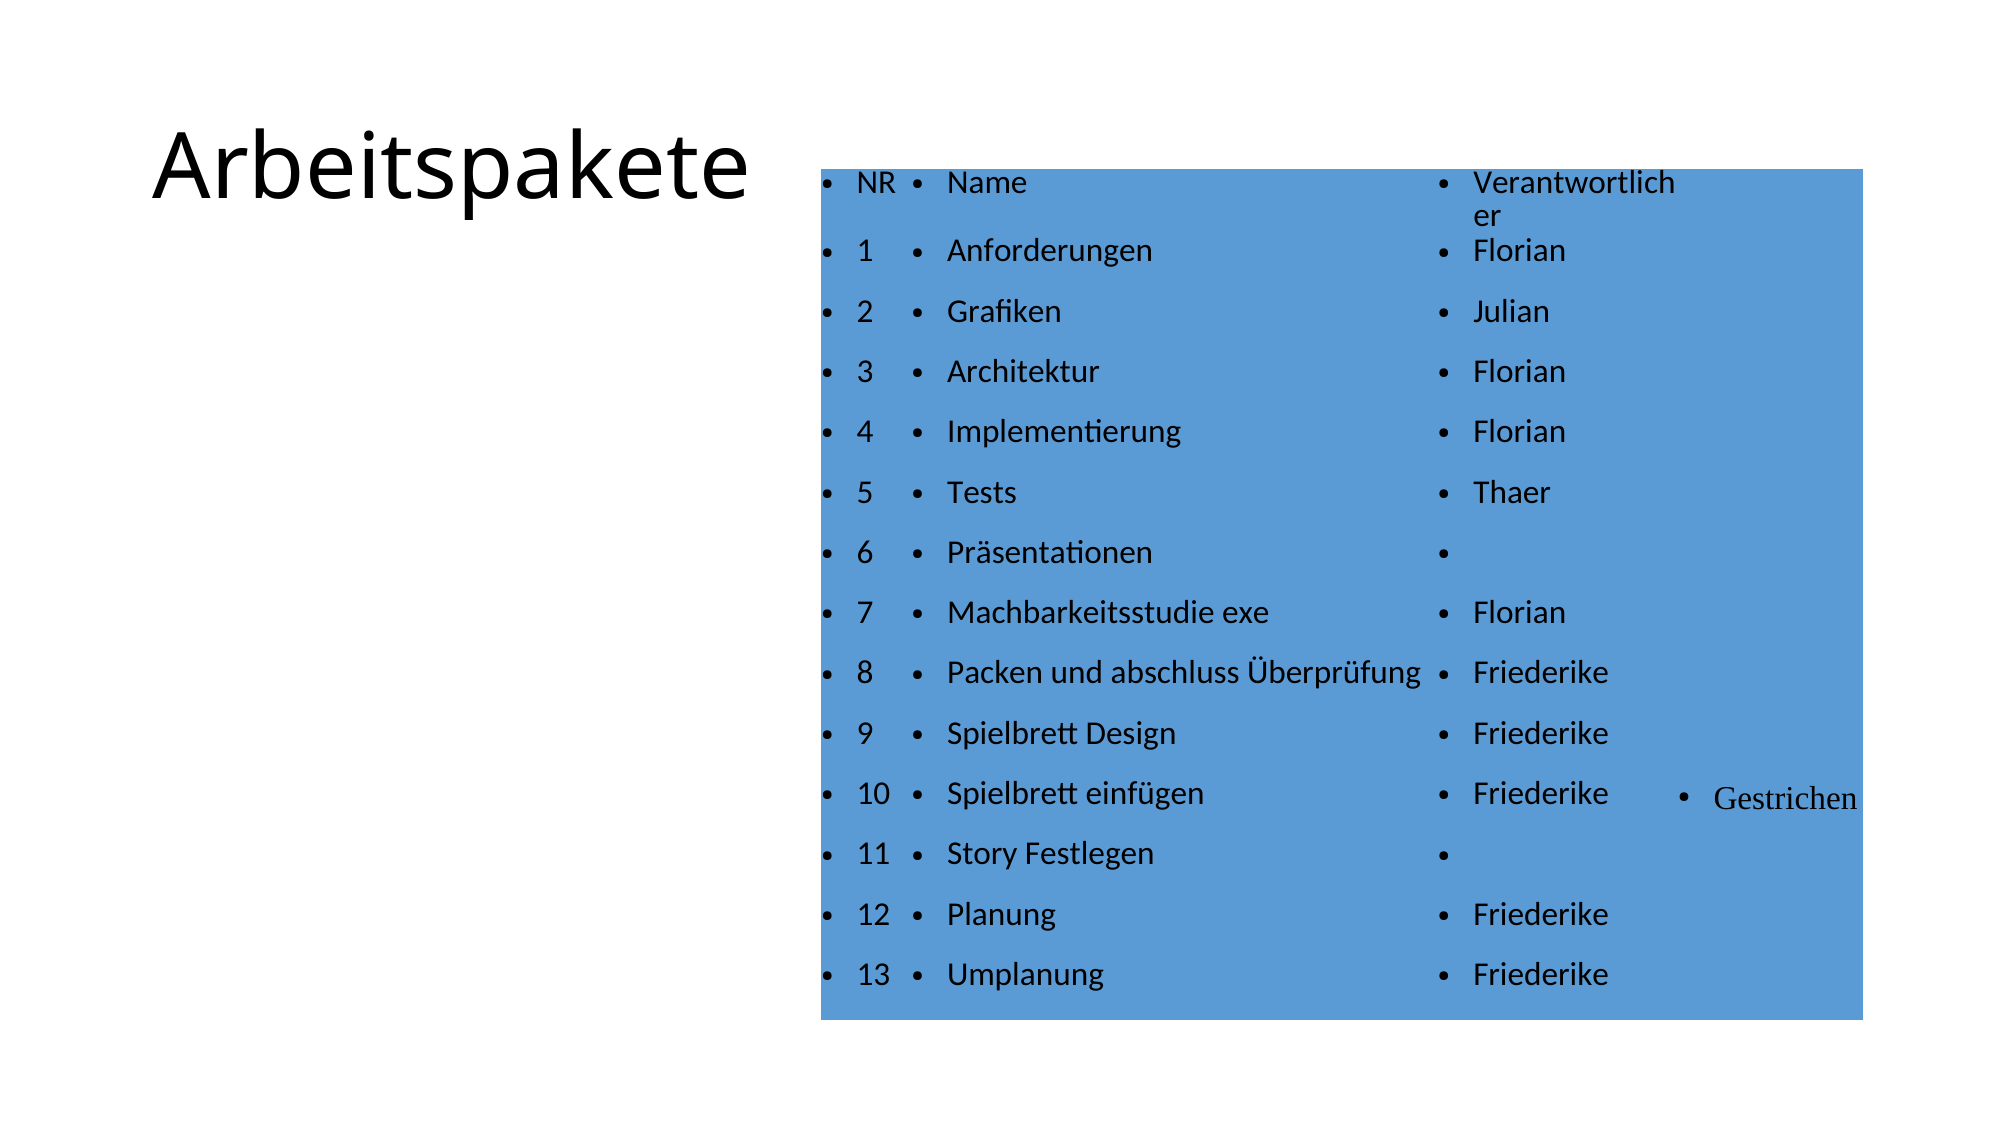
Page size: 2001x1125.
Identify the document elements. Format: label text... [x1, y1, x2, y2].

table_cell [1678, 358, 1863, 418]
table_cell [1678, 599, 1863, 659]
table_cell 10 [821, 780, 912, 840]
table_cell Friederike [1438, 659, 1678, 719]
table_cell Spielbrett einfügen [912, 780, 1438, 840]
table_cell Florian [1438, 418, 1678, 478]
table_cell 8 [821, 659, 912, 719]
table_cell Julian [1438, 297, 1678, 358]
table_cell 6 [821, 538, 912, 599]
table_cell 5 [821, 478, 912, 538]
table_cell 9 [821, 719, 912, 780]
table_cell [1678, 538, 1863, 599]
table_cell [1438, 840, 1678, 900]
table_cell [1678, 237, 1863, 297]
table_cell Friederike [1438, 960, 1678, 1020]
table_cell 4 [821, 418, 912, 478]
table_cell 7 [821, 599, 912, 659]
table_cell [1678, 659, 1863, 719]
table_cell [1678, 418, 1863, 478]
table_header Verantwortlicher [1438, 169, 1678, 237]
table_cell [1678, 900, 1863, 960]
table_cell [1678, 840, 1863, 900]
table_cell 1 [821, 237, 912, 297]
table_header NR [821, 169, 912, 237]
table_cell Florian [1438, 358, 1678, 418]
table_cell Tests [912, 478, 1438, 538]
table_cell 3 [821, 358, 912, 418]
table_cell Spielbrett Design [912, 719, 1438, 780]
table_cell 11 [821, 840, 912, 900]
table_cell Präsentationen [912, 538, 1438, 599]
table_cell Friederike [1438, 780, 1678, 840]
table_cell [1678, 719, 1863, 780]
title Arbeitspakete [137, 59, 1863, 278]
table_cell [1678, 960, 1863, 1020]
table_cell Implementierung [912, 418, 1438, 478]
table_cell Umplanung [912, 960, 1438, 1020]
table_cell Gestrichen [1678, 780, 1863, 840]
table_cell Friederike [1438, 719, 1678, 780]
table_cell Grafiken [912, 297, 1438, 358]
table_cell 2 [821, 297, 912, 358]
table_cell Florian [1438, 599, 1678, 659]
table_cell [1438, 538, 1678, 599]
table_cell Architektur [912, 358, 1438, 418]
table_header [1678, 169, 1863, 237]
table_cell Machbarkeitsstudie exe [912, 599, 1438, 659]
table_cell [1678, 478, 1863, 538]
table_cell Thaer [1438, 478, 1678, 538]
table_cell [1678, 297, 1863, 358]
table_cell Friederike [1438, 900, 1678, 960]
table_cell 12 [821, 900, 912, 960]
table_cell Planung [912, 900, 1438, 960]
table_cell Florian [1438, 237, 1678, 297]
table_cell Anforderungen [912, 237, 1438, 297]
table_cell Packen und abschluss Überprüfung [912, 659, 1438, 719]
table_cell Story Festlegen [912, 840, 1438, 900]
table_cell 13 [821, 960, 912, 1020]
table_header Name [912, 169, 1438, 237]
